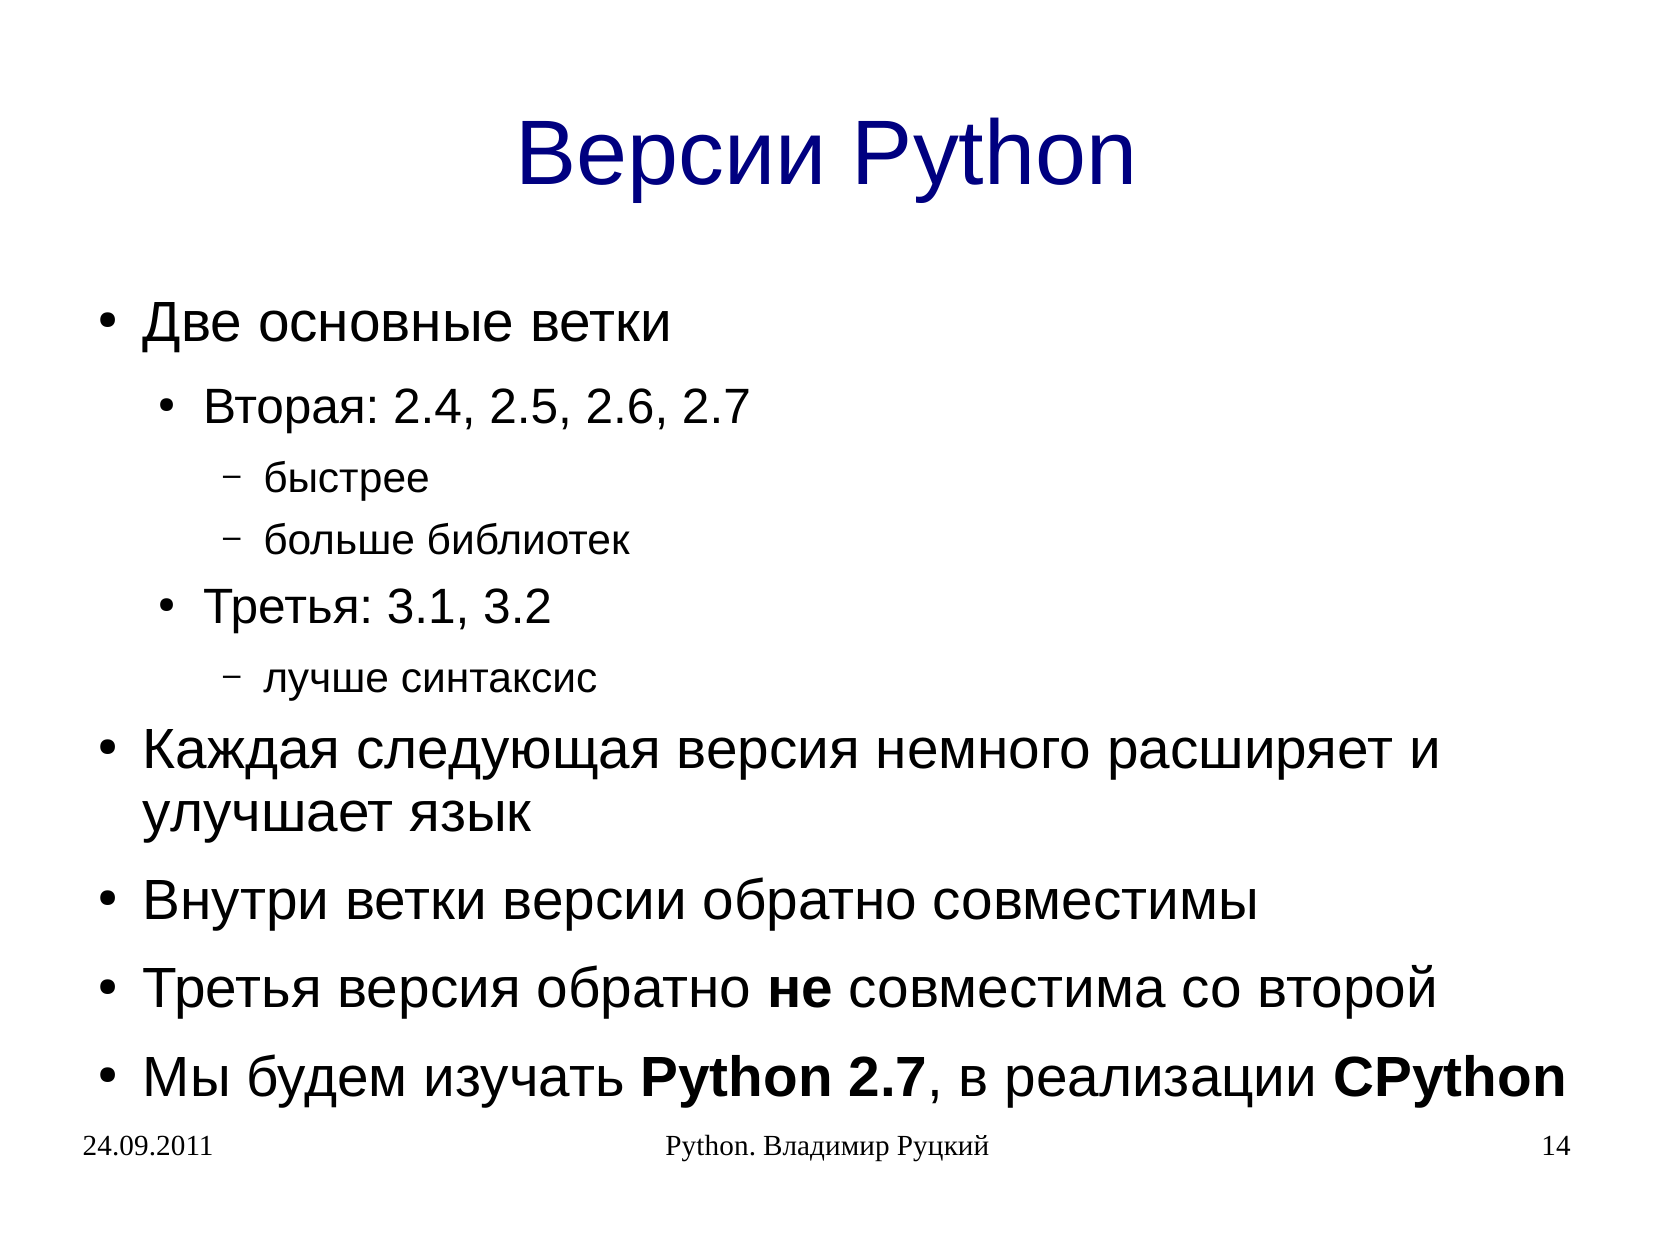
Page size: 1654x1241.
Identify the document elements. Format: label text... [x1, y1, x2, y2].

list Две основные ветки Вторая: 2.4, 2.5, 2.6, 2.7 быстрее больше библиотек Третья: 3.1, 3.2 лучше синтаксис Каждая следующая версия немного расширяет и улучшает язык Внутри ветки версии обратно совместимы Третья версия обратно не совместима со второй Мы будем изучать Python 2.7, в реализации CPython [82, 290, 1571, 1109]
title Версии Python [82, 49, 1571, 257]
